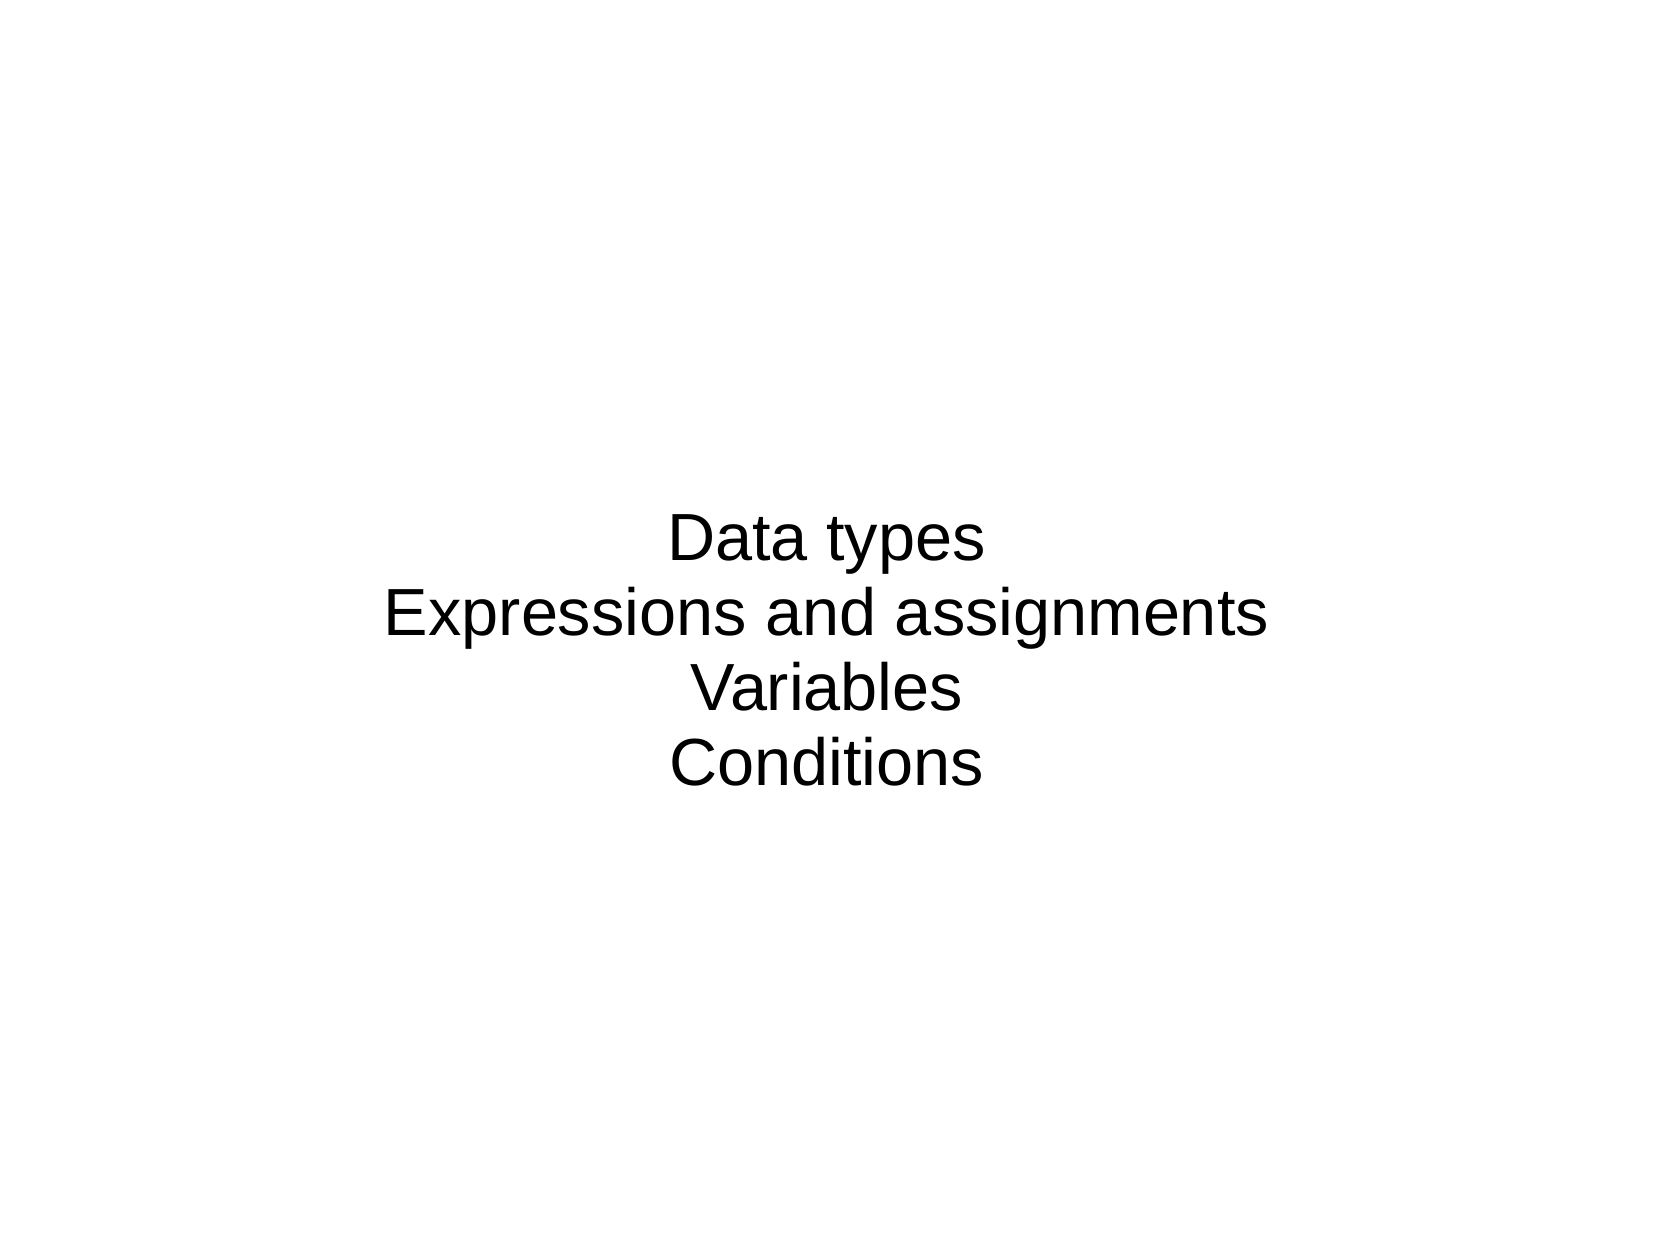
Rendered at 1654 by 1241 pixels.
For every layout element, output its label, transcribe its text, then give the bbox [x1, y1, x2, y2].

subtitle Data types Expressions and assignments Variables Conditions [82, 290, 1571, 1010]
